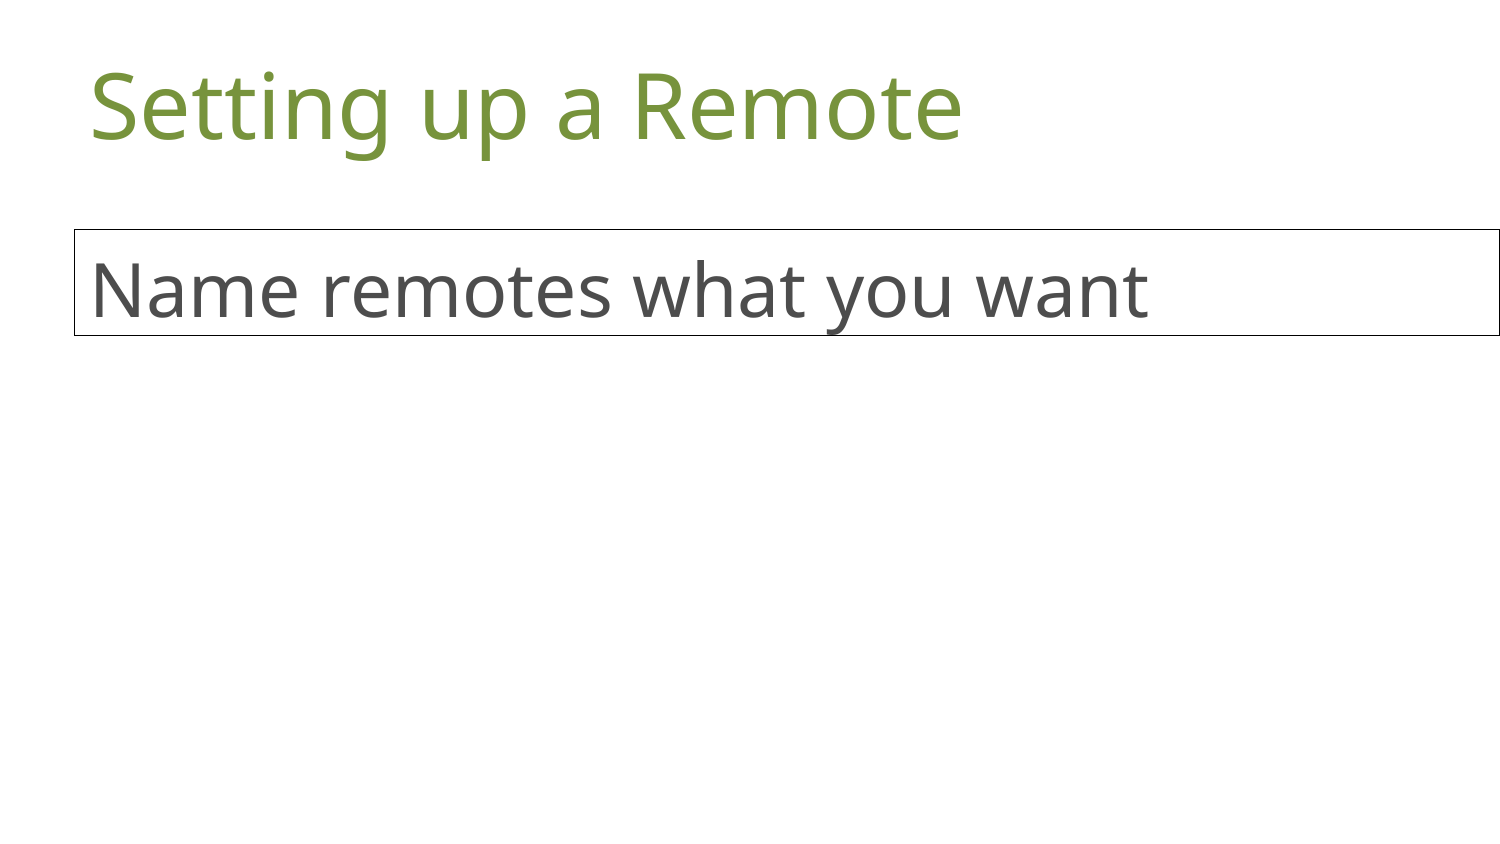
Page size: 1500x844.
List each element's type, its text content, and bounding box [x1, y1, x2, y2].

text_box Name remotes what you want [74, 229, 1500, 336]
title Setting up a Remote [75, 33, 1425, 175]
